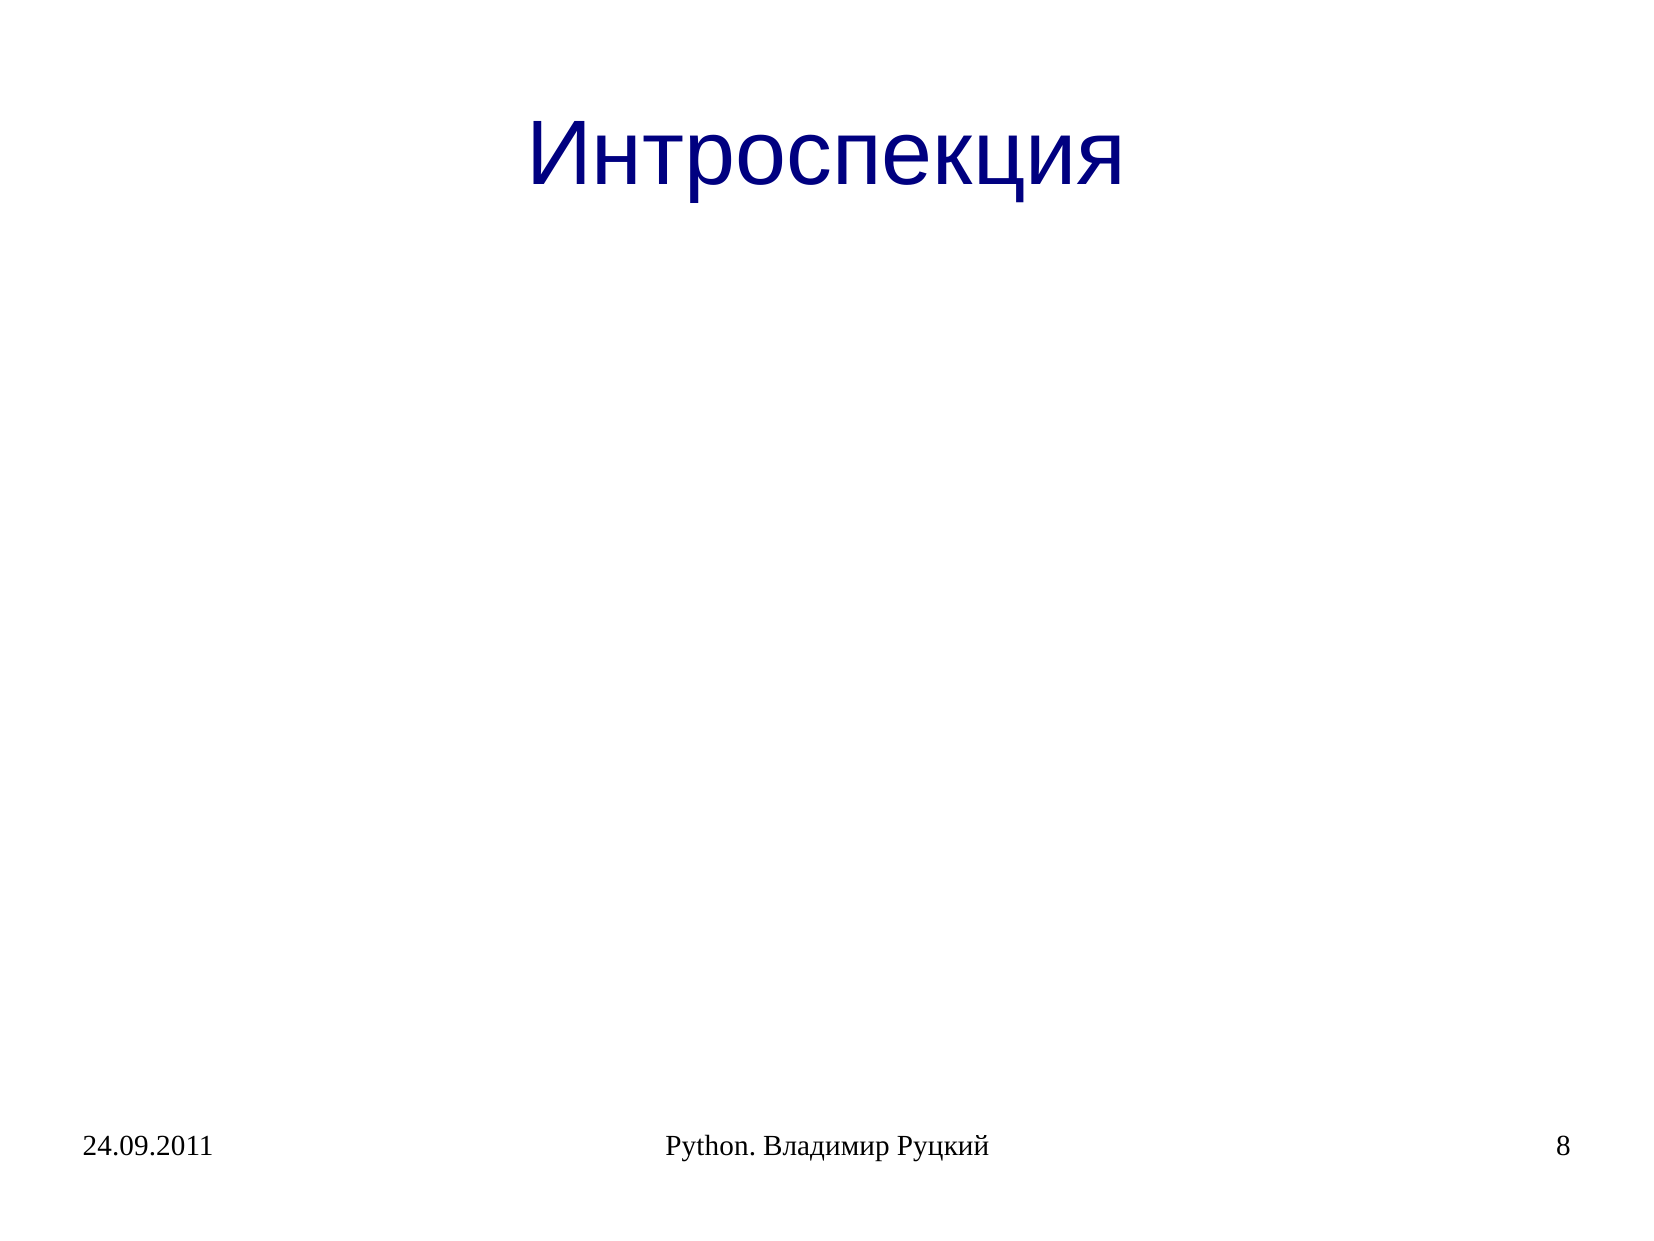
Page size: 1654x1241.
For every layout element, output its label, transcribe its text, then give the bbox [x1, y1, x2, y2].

title Интроспекция [82, 49, 1571, 257]
